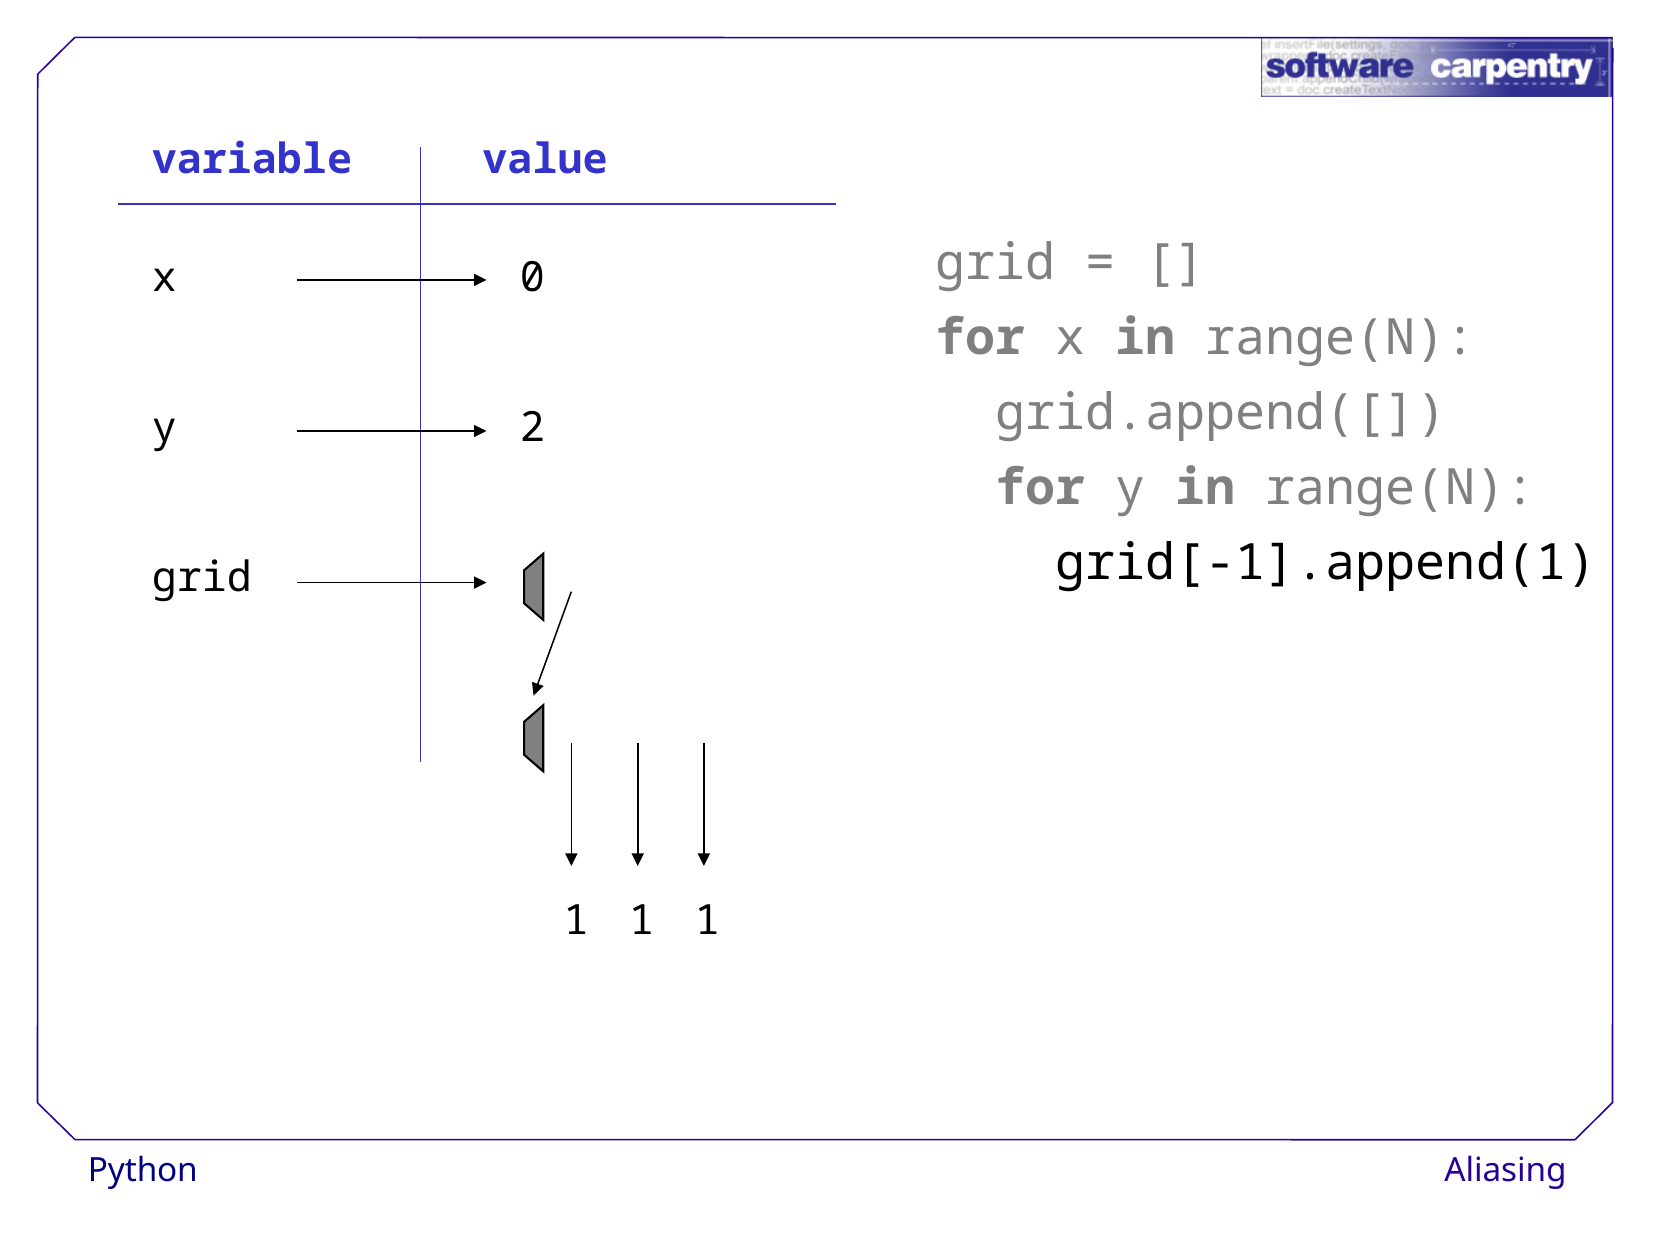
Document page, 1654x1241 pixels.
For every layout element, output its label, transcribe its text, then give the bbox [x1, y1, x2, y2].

text_box 0 2 [505, 242, 770, 470]
text_box grid = [] for x in range(N): grid.append([]) for y in range(N): grid[-1].append(1) [921, 206, 1517, 696]
table_header 1 [609, 885, 674, 951]
text_box variable [137, 128, 402, 205]
table_header [674, 705, 740, 771]
text_box x y grid [137, 242, 402, 762]
table_header [609, 705, 674, 771]
text_box [524, 705, 544, 772]
table_header 1 [674, 885, 740, 951]
text_box [524, 553, 544, 620]
text_box value [467, 128, 733, 205]
picture [1261, 39, 1613, 97]
table_header 1 [543, 885, 609, 951]
table_header [543, 705, 609, 771]
table_header [544, 554, 609, 620]
